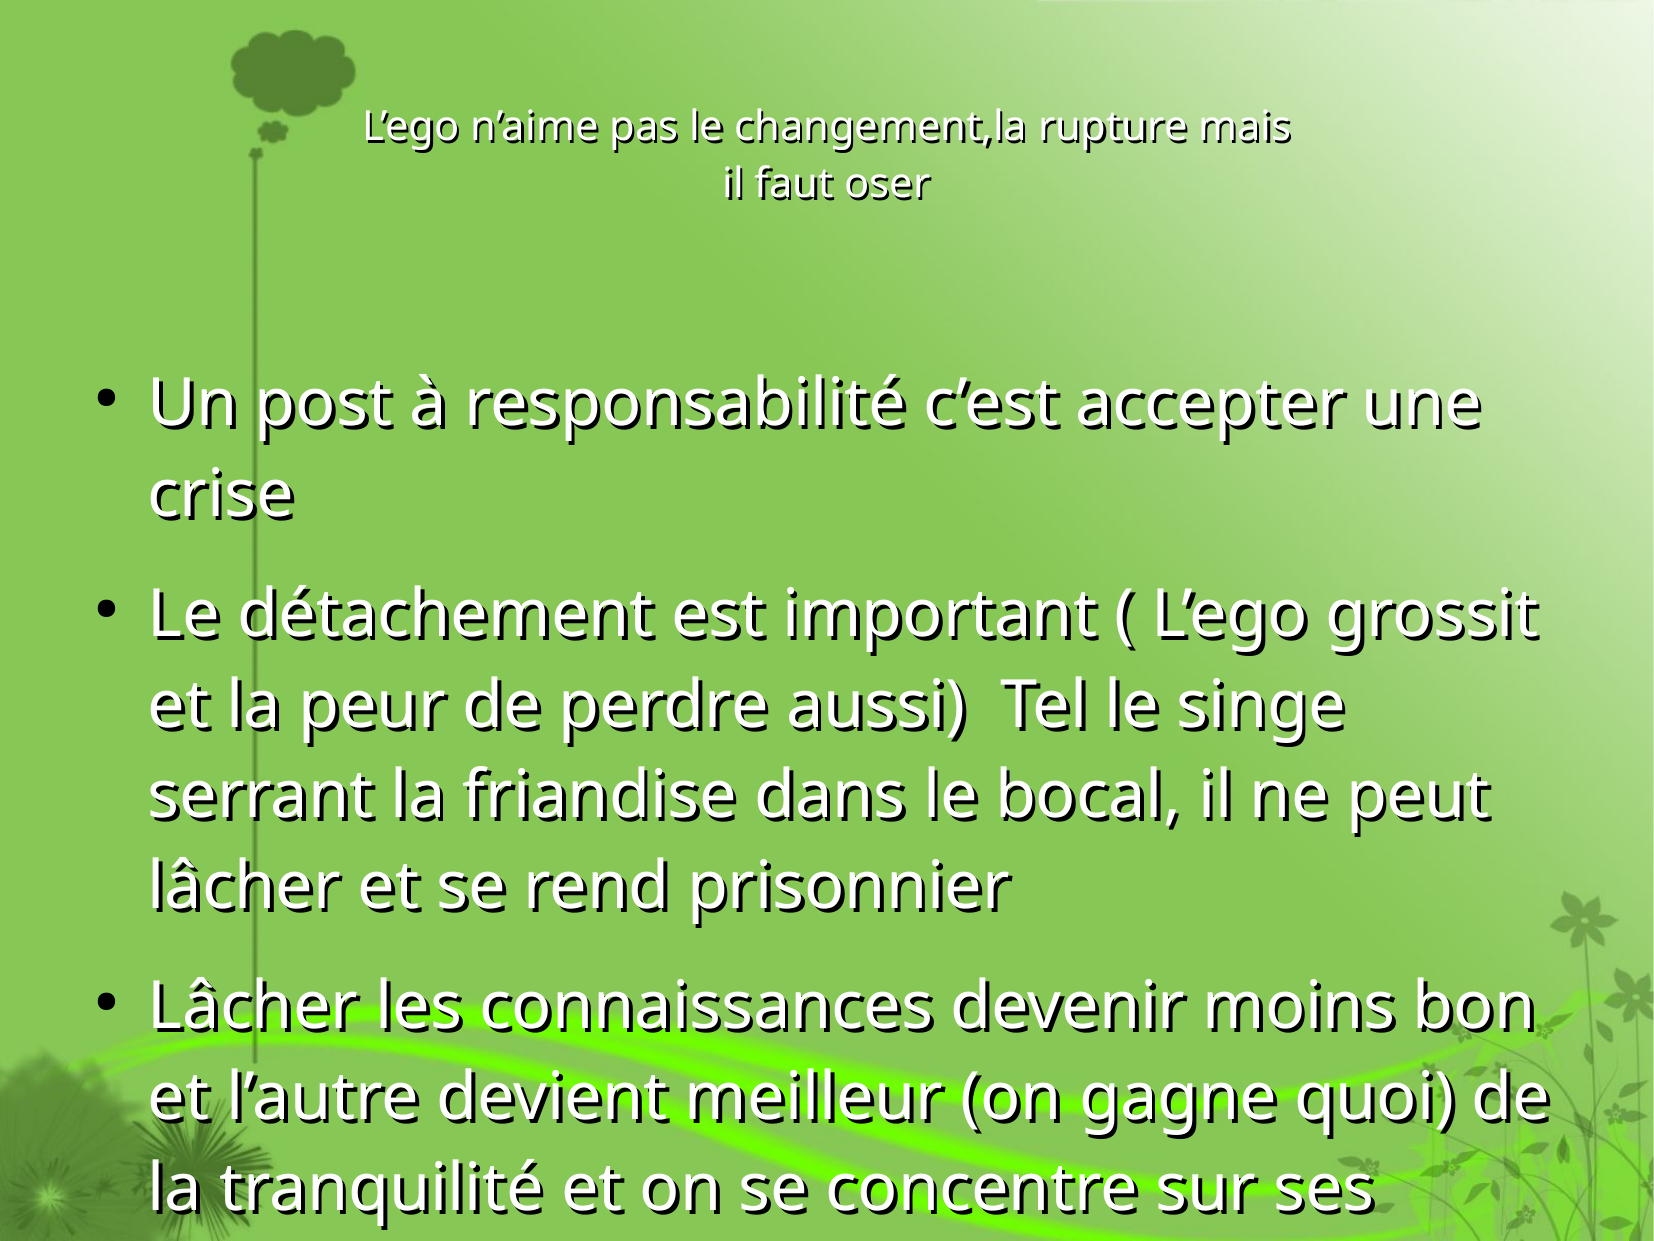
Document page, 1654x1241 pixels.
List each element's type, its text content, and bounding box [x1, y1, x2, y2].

list Un post à responsabilité c’est accepter une crise Le détachement est important ( L’ego grossit et la peur de perdre aussi) Tel le singe serrant la friandise dans le bocal, il ne peut lâcher et se rend prisonnier Lâcher les connaissances devenir moins bon et l’autre devient meilleur (on gagne quoi) de la tranquilité et on se concentre sur ses talents Oser tout donner, plonger sinon finir tout sec [76, 354, 1565, 1241]
title L’ego n’aime pas le changement,la rupture mais il faut oser [82, 49, 1571, 257]
picture [0, 0, 1654, 1241]
